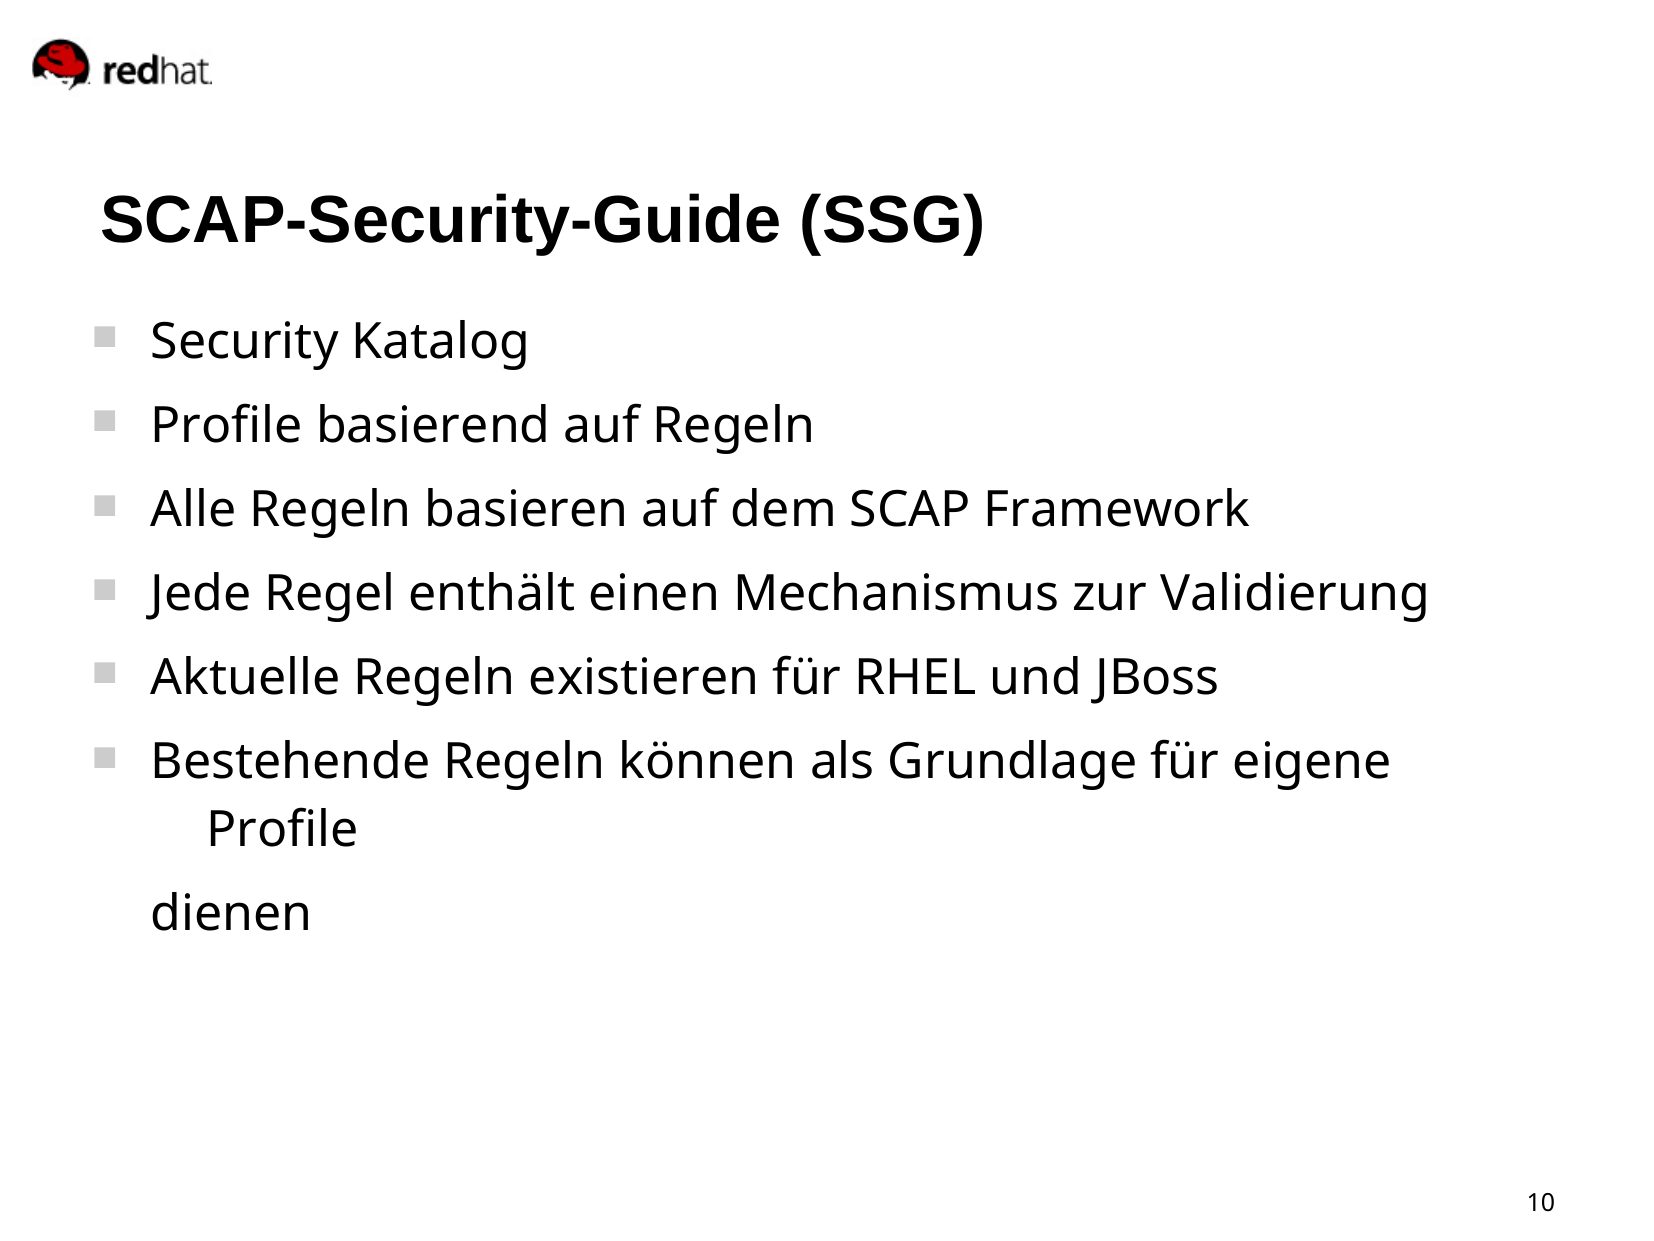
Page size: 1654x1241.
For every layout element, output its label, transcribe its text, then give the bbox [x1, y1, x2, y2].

picture [31, 37, 212, 98]
title SCAP-Security-Guide (SSG) [100, 164, 1506, 275]
list Security Katalog Profile basierend auf Regeln Alle Regeln basieren auf dem SCAP Framework Jede Regel enthält einen Mechanismus zur Validierung Aktuelle Regeln existieren für RHEL und JBoss Bestehende Regeln können als Grundlage für eigene Profile dienen [94, 304, 1500, 1174]
